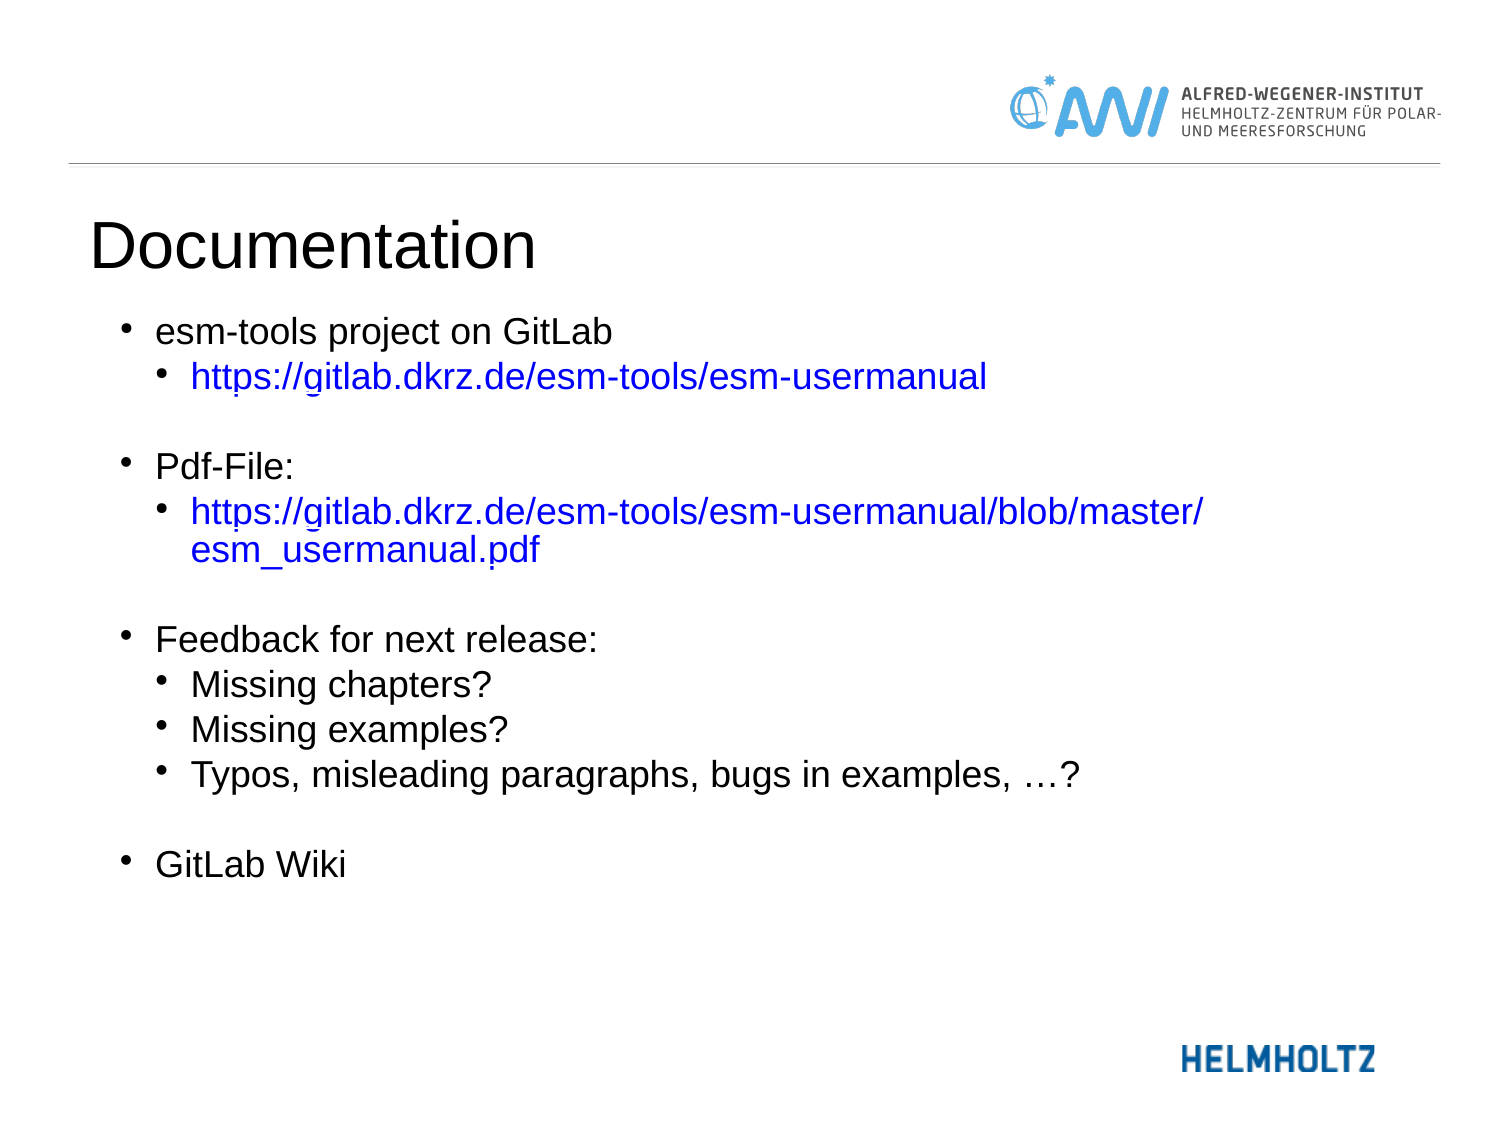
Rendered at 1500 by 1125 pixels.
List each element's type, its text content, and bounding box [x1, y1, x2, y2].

text_box Documentation [75, 195, 1440, 284]
picture [1010, 74, 1441, 137]
text_box esm-tools project on GitLab https://gitlab.dkrz.de/esm-tools/esm-usermanual Pdf-File: https://gitlab.dkrz.de/esm-tools/esm-usermanual/blob/master/esm_usermanual.pdf Feedback for next release: Missing chapters? Missing examples? Typos, misleading paragraphs, bugs in examples, …? GitLab Wiki [104, 299, 1230, 885]
